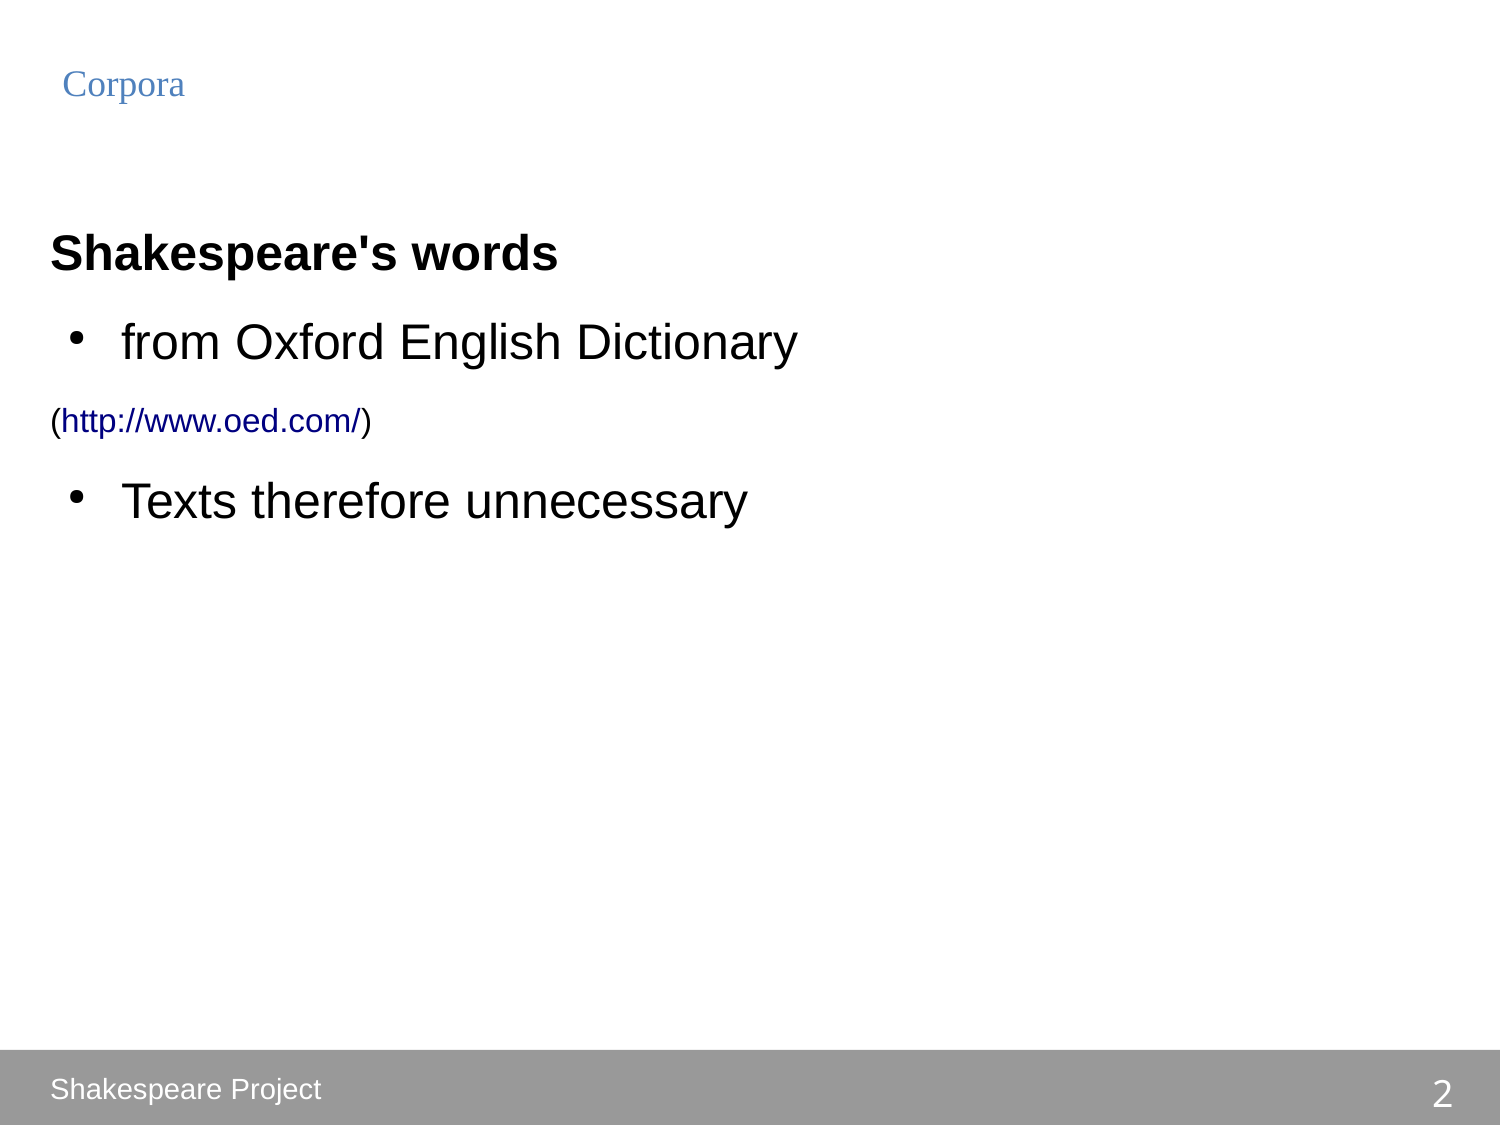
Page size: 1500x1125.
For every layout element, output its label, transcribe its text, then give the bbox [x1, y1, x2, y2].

list Shakespeare's words from Oxford English Dictionary (http://www.oed.com/) Texts therefore unnecessary [35, 212, 1423, 910]
footer Shakespeare Project [35, 1062, 1276, 1111]
slide_number <number> [1417, 1062, 1477, 1111]
title Corpora [62, 12, 1450, 150]
